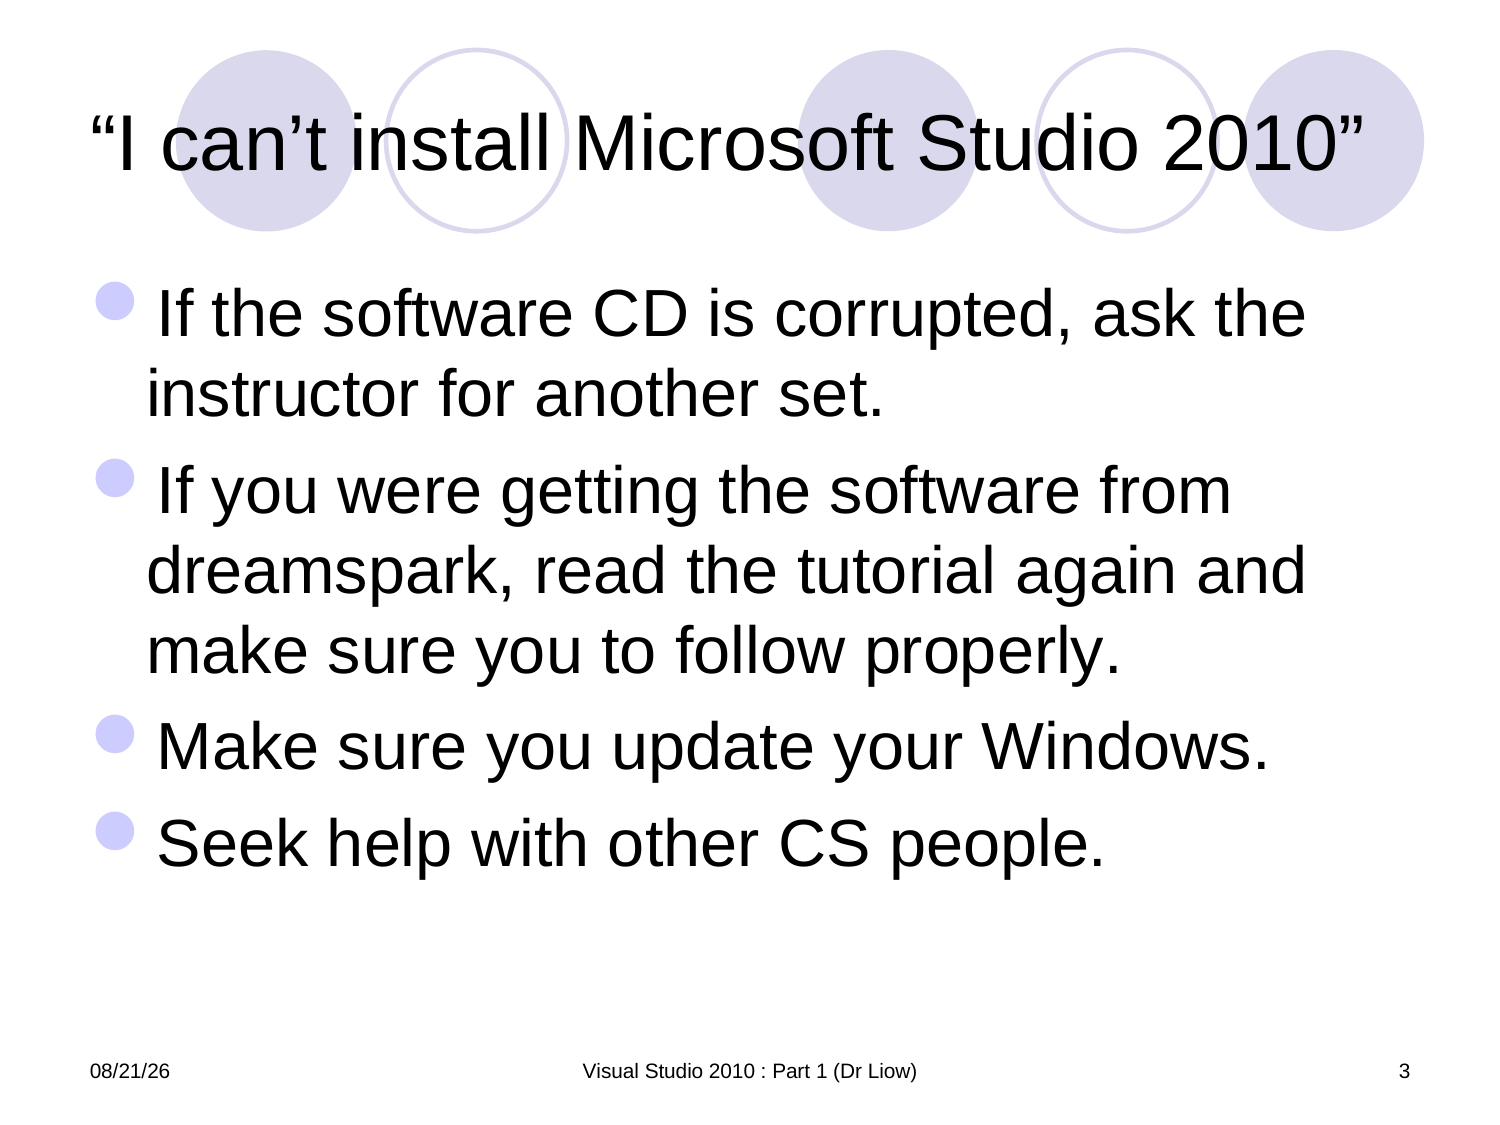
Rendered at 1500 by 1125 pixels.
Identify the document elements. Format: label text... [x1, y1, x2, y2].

list If the software CD is corrupted, ask the instructor for another set. If you were getting the software from dreamspark, read the tutorial again and make sure you to follow properly. Make sure you update your Windows. Seek help with other CS people. [75, 262, 1426, 1006]
text_box <number> [1074, 1049, 1426, 1101]
text_box Visual Studio 2010 : Part 1 (Dr Liow) [512, 1049, 988, 1101]
title “I can’t install Microsoft Studio 2010” [75, 45, 1426, 233]
text_box 08/22/12 [74, 1049, 426, 1101]
